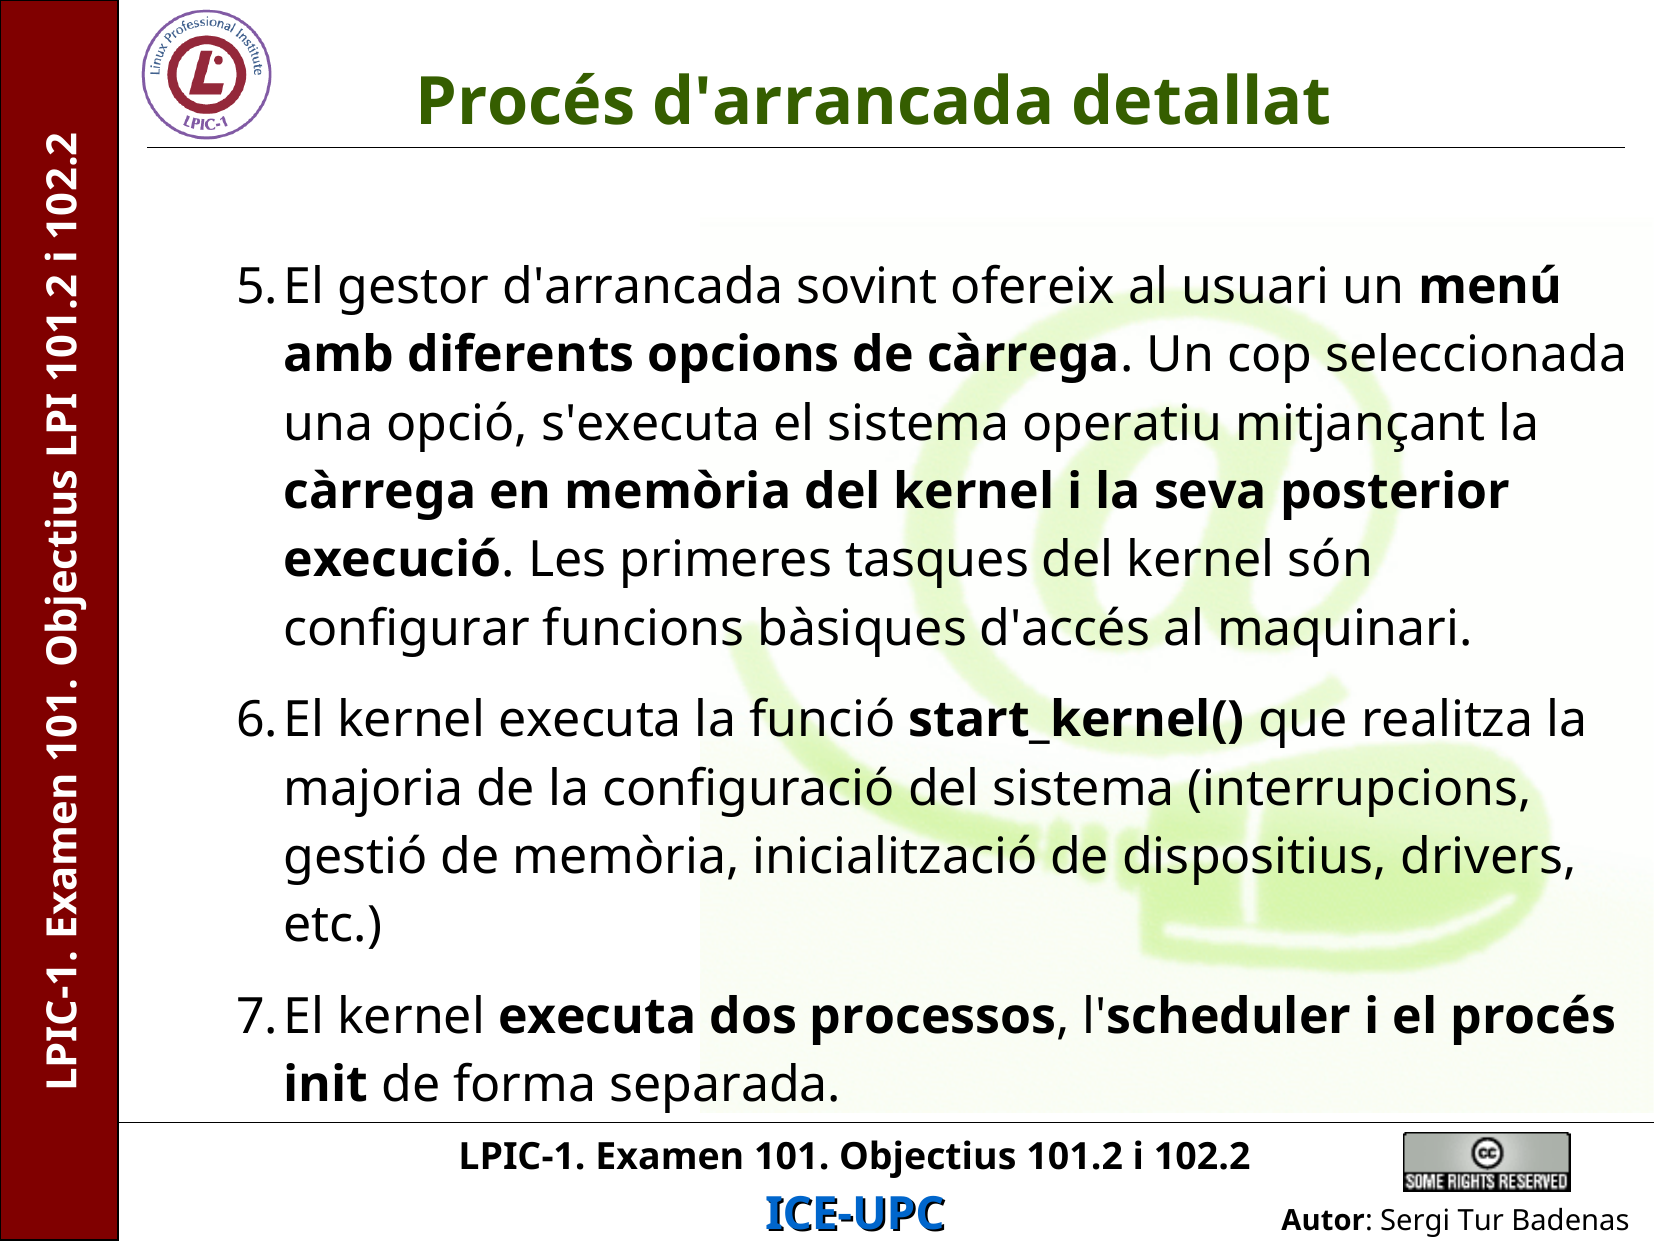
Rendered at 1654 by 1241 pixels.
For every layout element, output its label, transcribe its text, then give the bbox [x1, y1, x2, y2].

picture [135, 5, 277, 55]
picture [1403, 1132, 1571, 1192]
picture [700, 217, 1654, 1113]
title Procés d'arrancada detallat [129, 55, 1619, 142]
list El gestor d'arrancada sovint ofereix al usuari un menú amb diferents opcions de càrrega. Un cop seleccionada una opció, s'executa el sistema operatiu mitjançant la càrrega en memòria del kernel i la seva posterior execució. Les primeres tasques del kernel són configurar funcions bàsiques d'accés al maquinari. El kernel executa la funció start_kernel() que realitza la majoria de la configuració del sistema (interrupcions, gestió de memòria, inicialització de dispositius, drivers, etc.) El kernel executa dos processos, l'scheduler i el procés init de forma separada. [141, 250, 1630, 1096]
